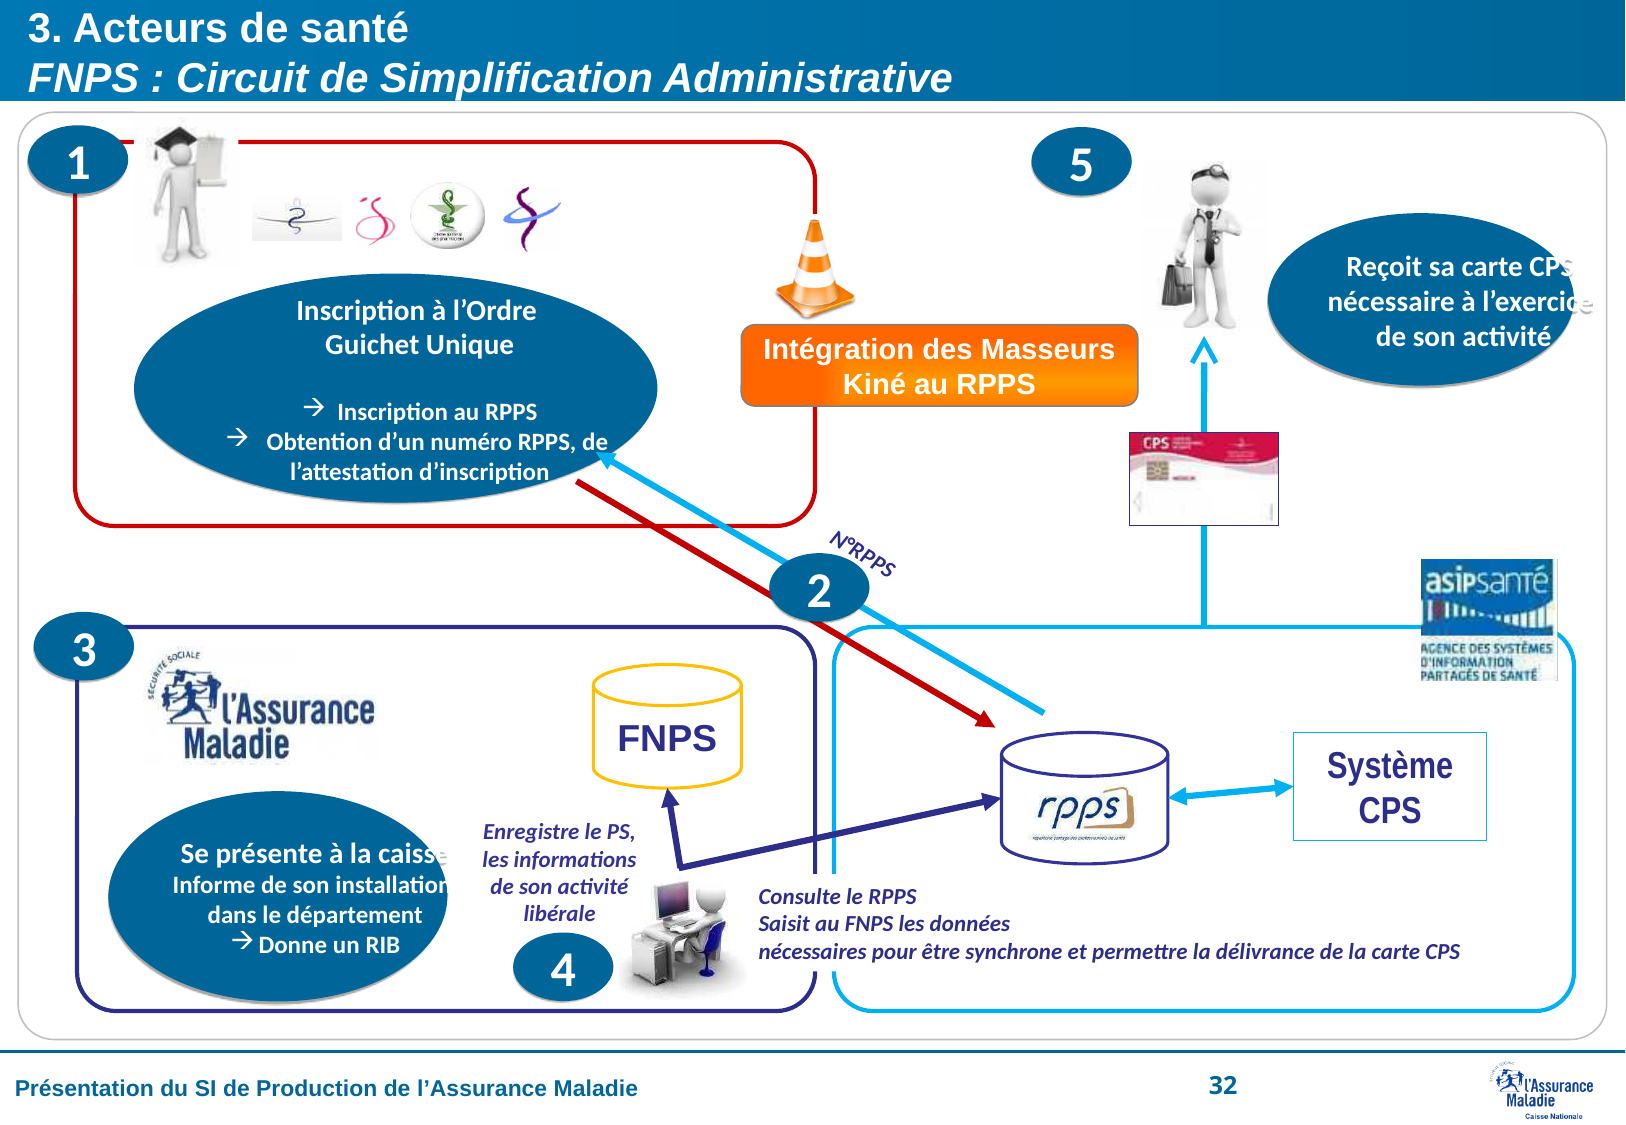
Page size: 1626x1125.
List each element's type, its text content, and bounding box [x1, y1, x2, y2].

picture [252, 195, 342, 241]
picture [1484, 1056, 1595, 1120]
text_box 1 [27, 125, 129, 194]
text_box 3 [33, 611, 135, 681]
text_box 5 [1031, 127, 1132, 196]
text_box FNPS [593, 664, 742, 789]
picture [494, 175, 565, 255]
picture [143, 646, 378, 765]
picture [133, 117, 239, 268]
text_box N°RPPS [809, 508, 918, 598]
text_box Inscription à l’Ordre Guichet Unique Inscription au RPPS Obtention d’un numéro RPPS, de l’attestation d’inscription [134, 273, 658, 503]
picture [1028, 784, 1137, 843]
text_box Se présente à la caisse Informe de son installation dans le département Donne un RIB [108, 791, 448, 1002]
text_box 2 [769, 553, 870, 622]
text_box Enregistre le PS, les informations de son activité libérale [454, 809, 665, 934]
text_box Système CPS [1293, 732, 1487, 841]
text_box Consulte le RPPS Saisit au FNPS les données nécessaires pour être synchrone et permettre la délivrance de la carte CPS [747, 874, 1482, 972]
text_box 4 [513, 932, 614, 1002]
picture [1129, 432, 1279, 526]
text_box Intégration des Masseurs Kiné au RPPS [741, 324, 1138, 407]
title 3. Acteurs de santé FNPS : Circuit de Simplification Administrative [12, 3, 1595, 99]
picture [611, 868, 747, 1004]
picture [351, 187, 402, 252]
text_box Reçoit sa carte CPS nécessaire à l’exercice de son activité [1267, 213, 1574, 386]
picture [1421, 559, 1559, 681]
picture [759, 214, 871, 324]
picture [410, 182, 485, 249]
picture [1140, 161, 1268, 337]
